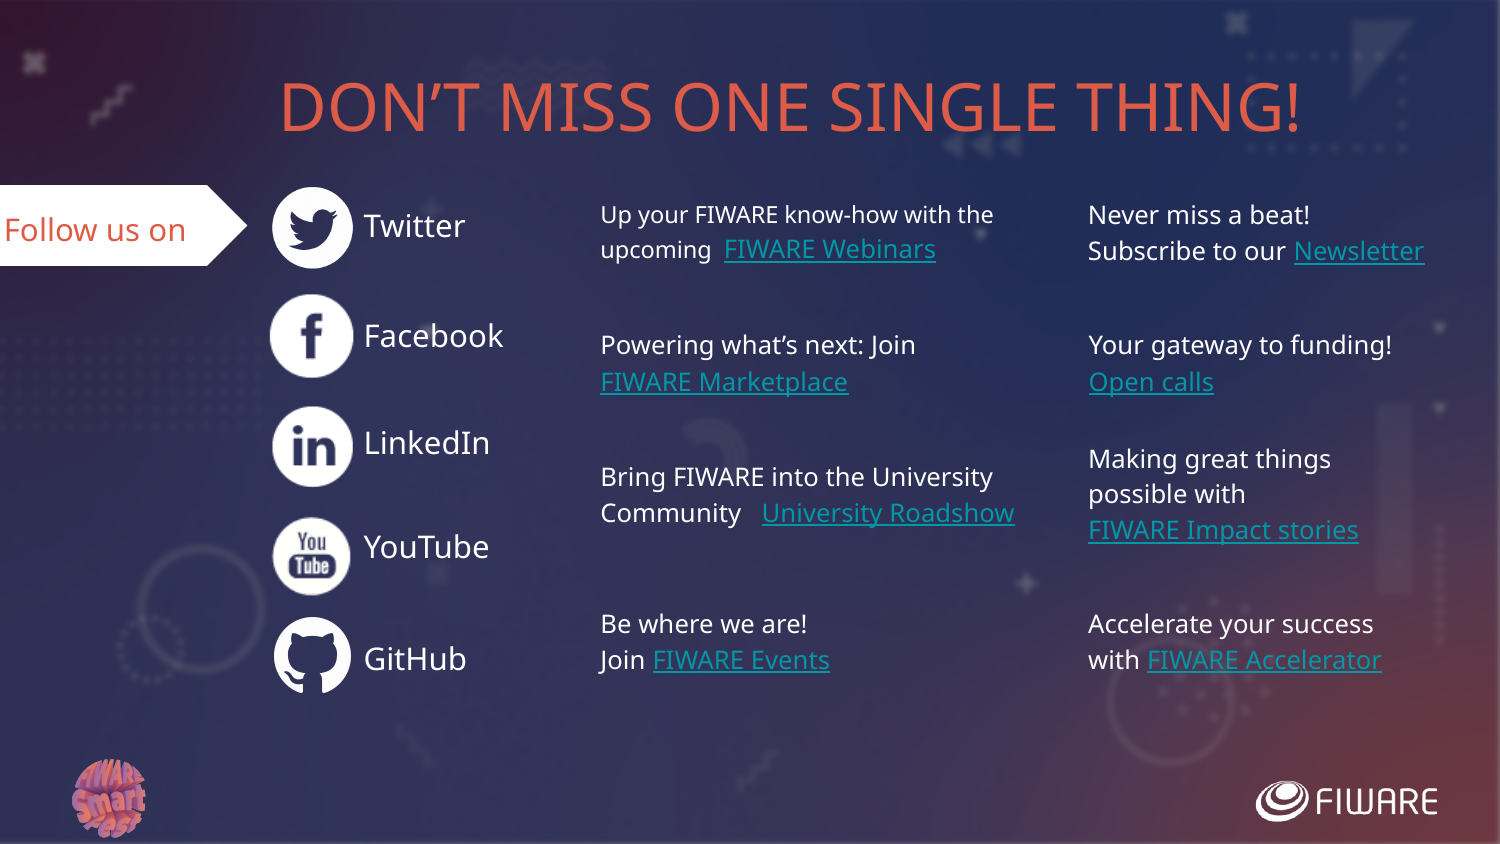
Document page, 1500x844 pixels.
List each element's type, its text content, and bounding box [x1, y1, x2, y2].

text_box Accelerate your success with FIWARE Accelerator [1068, 575, 1500, 707]
text_box LinkedIn [328, 384, 558, 489]
text_box Bring FIWARE into the University Community University Roadshow [580, 428, 1055, 560]
text_box DON’T MISS ONE SINGLE THING! [278, 62, 1452, 141]
text_box Making great things possible with FIWARE Impact stories [1068, 428, 1500, 560]
text_box YouTube [328, 489, 558, 601]
text_box Never miss a beat! Subscribe to our Newsletter [1068, 154, 1500, 310]
text_box Powering what’s next: Join FIWARE Marketplace [580, 310, 1034, 425]
picture [0, 0, 1500, 844]
text_box Facebook [328, 277, 558, 384]
text_box Be where we are! Join FIWARE Events [580, 575, 1036, 707]
text_box Your gateway to funding! Open calls [1068, 310, 1500, 425]
text_box Up your FIWARE know-how with the upcoming FIWARE Webinars [580, 154, 1046, 310]
text_box Follow us on [0, 185, 248, 266]
text_box Twitter [328, 167, 558, 277]
text_box GitHub [328, 601, 558, 716]
